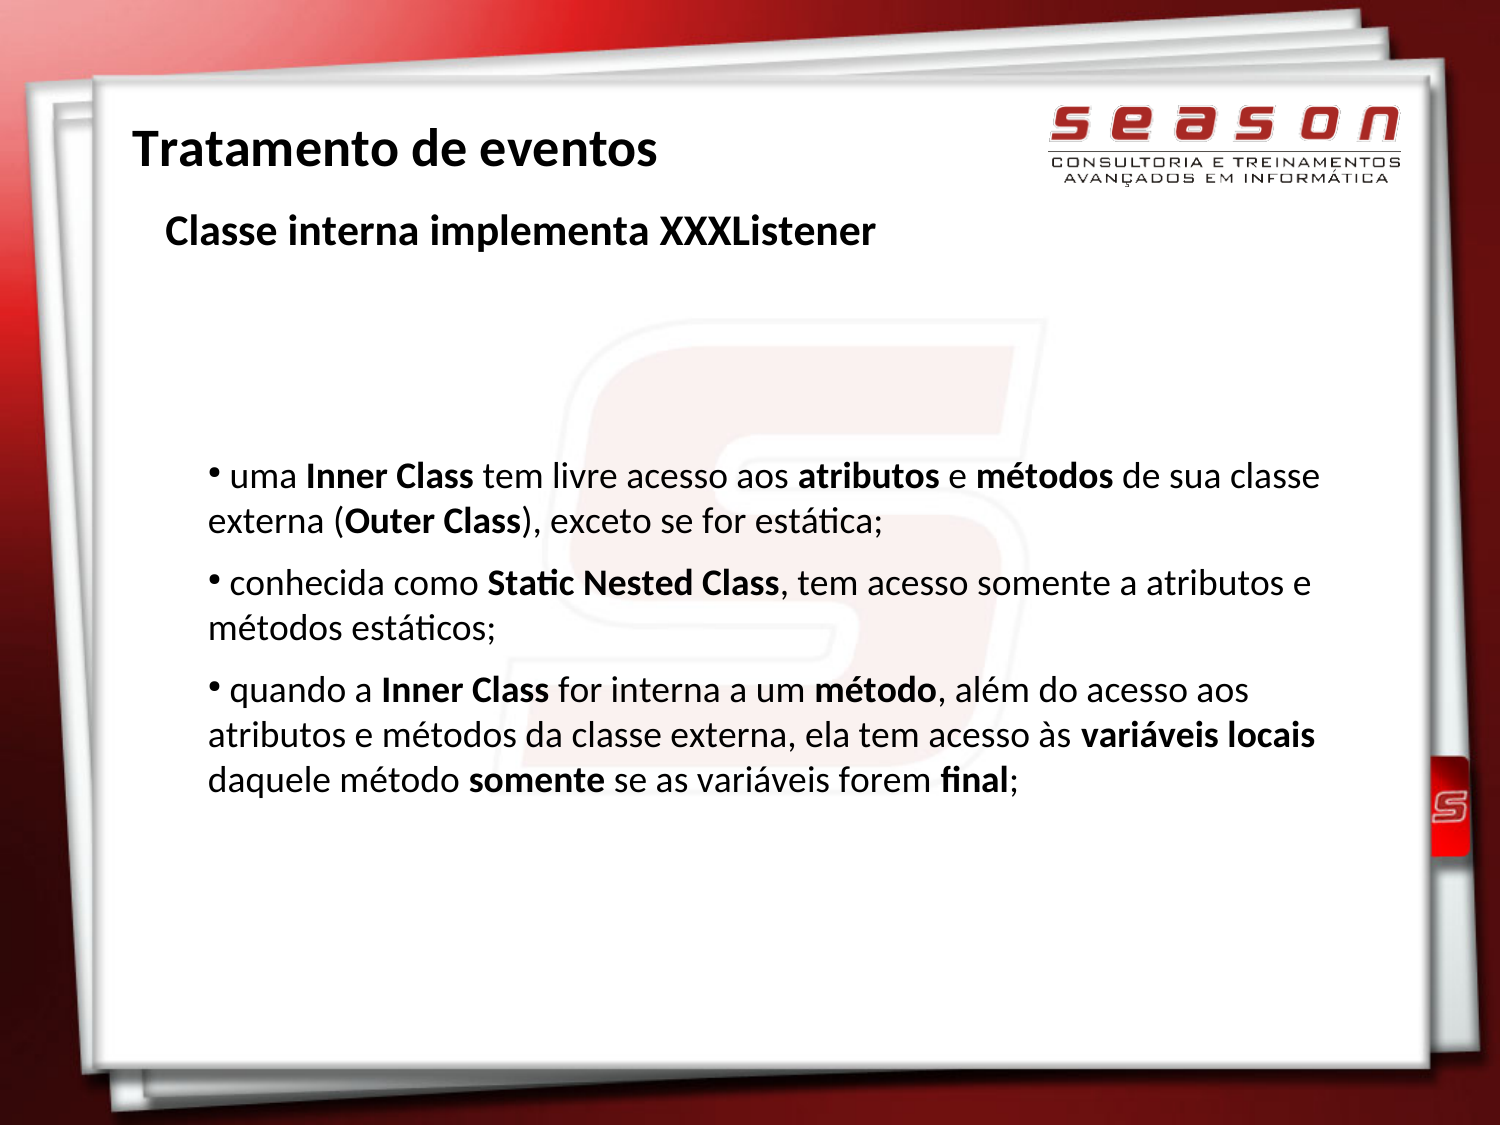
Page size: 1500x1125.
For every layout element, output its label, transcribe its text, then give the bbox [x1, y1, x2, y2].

picture [0, 0, 1500, 1125]
title Tratamento de eventos [118, 33, 1394, 257]
text_box Classe interna implementa XXXListener [165, 201, 1240, 255]
text_box uma Inner Class tem livre acesso aos atributos e métodos de sua classe externa (Outer Class), exceto se for estática; conhecida como Static Nested Class, tem acesso somente a atributos e métodos estáticos; quando a Inner Class for interna a um método, além do acesso aos atributos e métodos da classe externa, ela tem acesso às variáveis locais daquele método somente se as variáveis forem final; [207, 357, 1328, 894]
